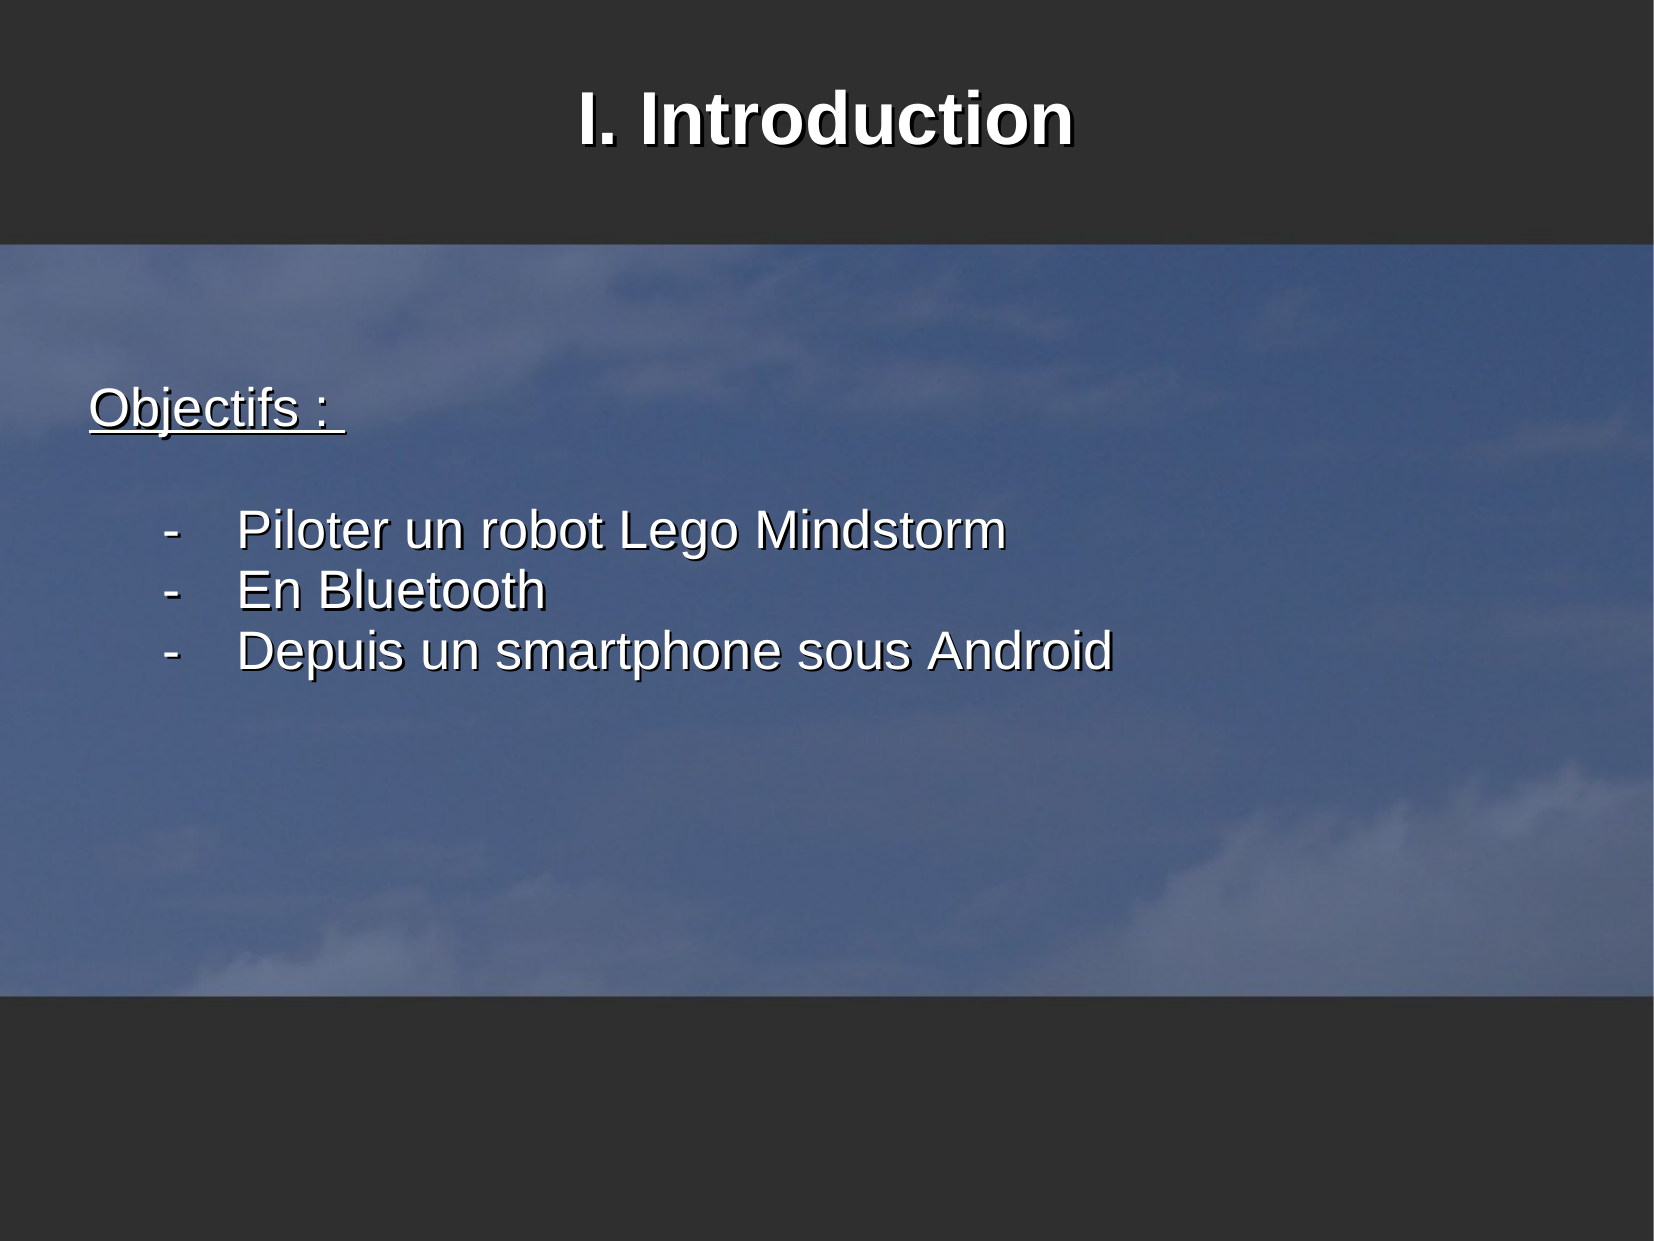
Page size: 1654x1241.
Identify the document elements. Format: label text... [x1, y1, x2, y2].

picture [0, 0, 1654, 1241]
title I. Introduction [88, 29, 1565, 207]
subtitle Objectifs : - Piloter un robot Lego Mindstorm - En Bluetooth - Depuis un smartphone sous Android [88, 295, 1565, 945]
